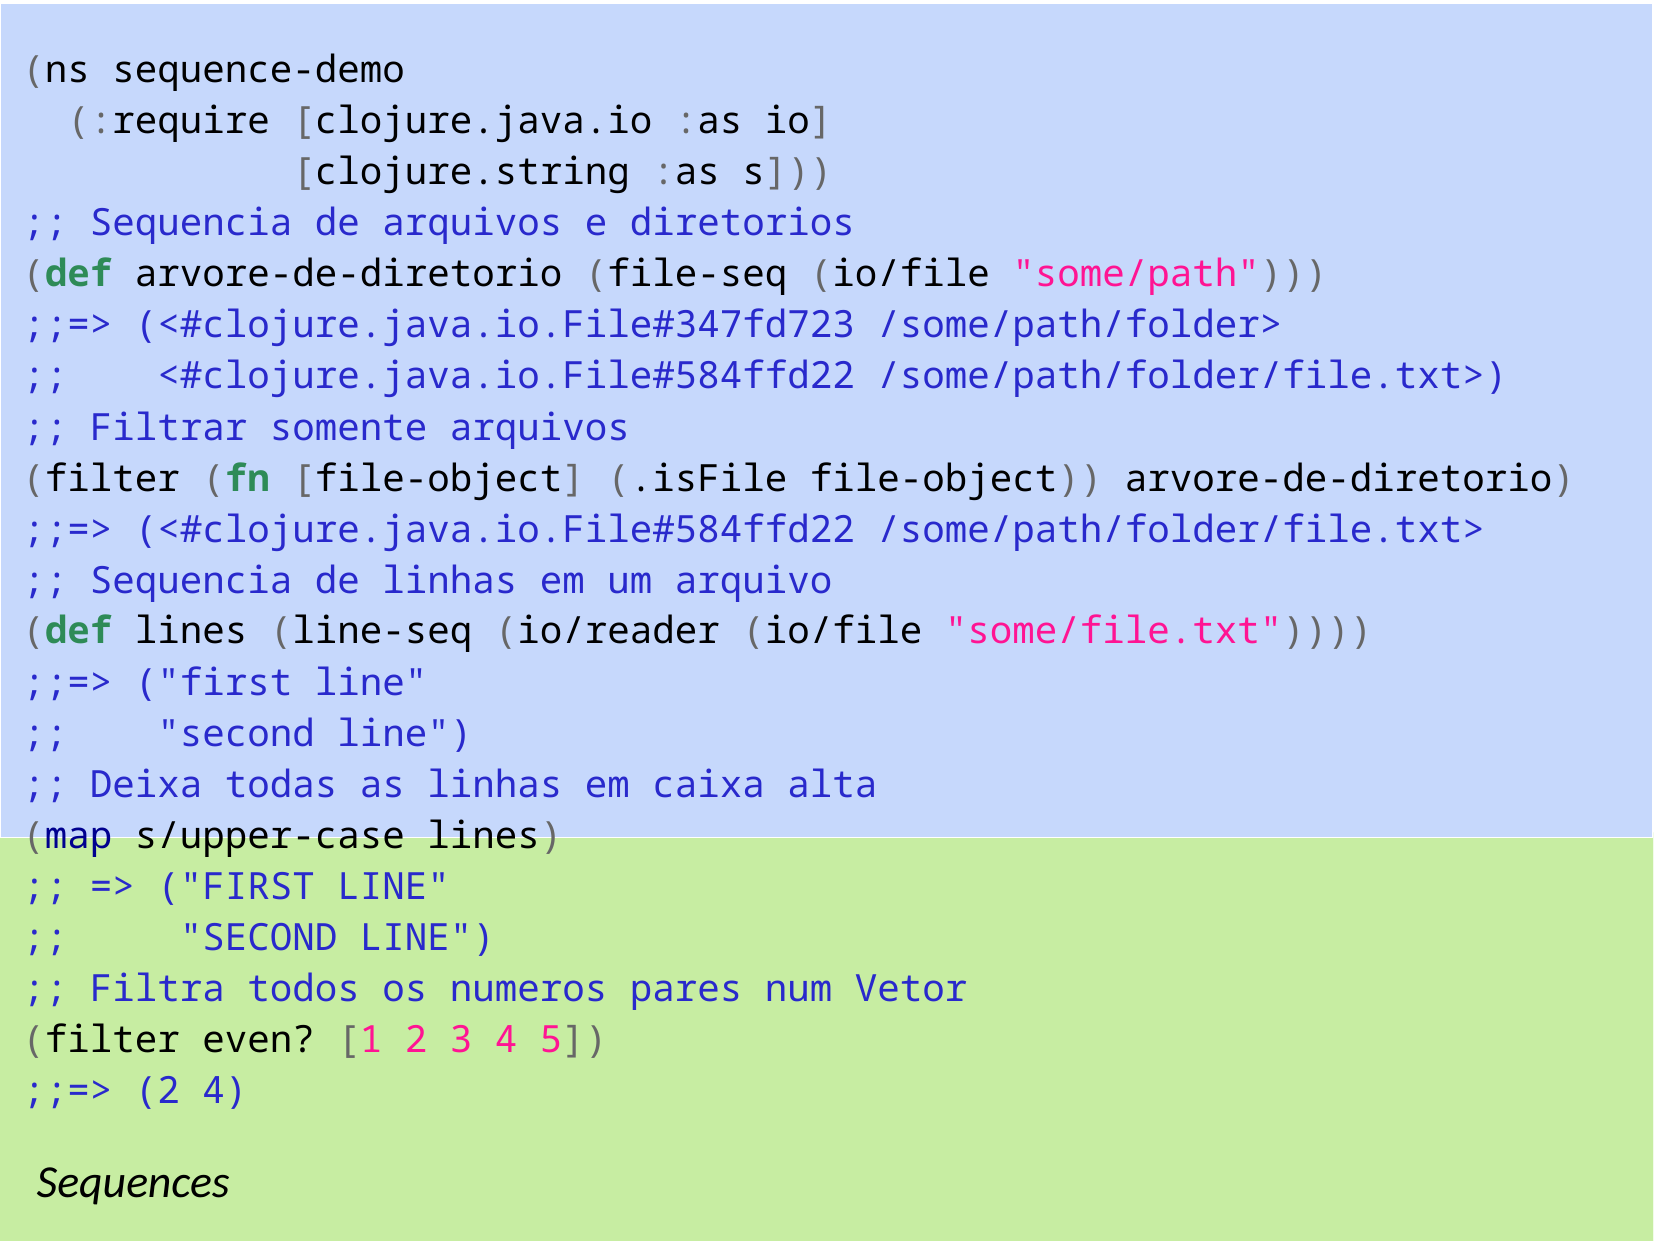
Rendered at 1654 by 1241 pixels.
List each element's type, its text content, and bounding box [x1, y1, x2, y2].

text_box (ns sequence-demo (:require [clojure.java.io :as io] [clojure.string :as s])) ;; Sequencia de arquivos e diretorios (def arvore-de-diretorio (file-seq (io/file "some/path"))) ;;=> (<#clojure.java.io.File#347fd723 /some/path/folder> ;; <#clojure.java.io.File#584ffd22 /some/path/folder/file.txt>) ;; Filtrar somente arquivos (filter (fn [file-object] (.isFile file-object)) arvore-de-diretorio) ;;=> (<#clojure.java.io.File#584ffd22 /some/path/folder/file.txt> ;; Sequencia de linhas em um arquivo (def lines (line-seq (io/reader (io/file "some/file.txt")))) ;;=> ("first line" ;; "second line") ;; Deixa todas as linhas em caixa alta (map s/upper-case lines) ;; => ("FIRST LINE" ;; "SECOND LINE") ;; Filtra todos os numeros pares num Vetor (filter even? [1 2 3 4 5]) ;;=> (2 4) [7, 35, 1654, 1186]
text_box Sequences [21, 1186, 355, 1217]
